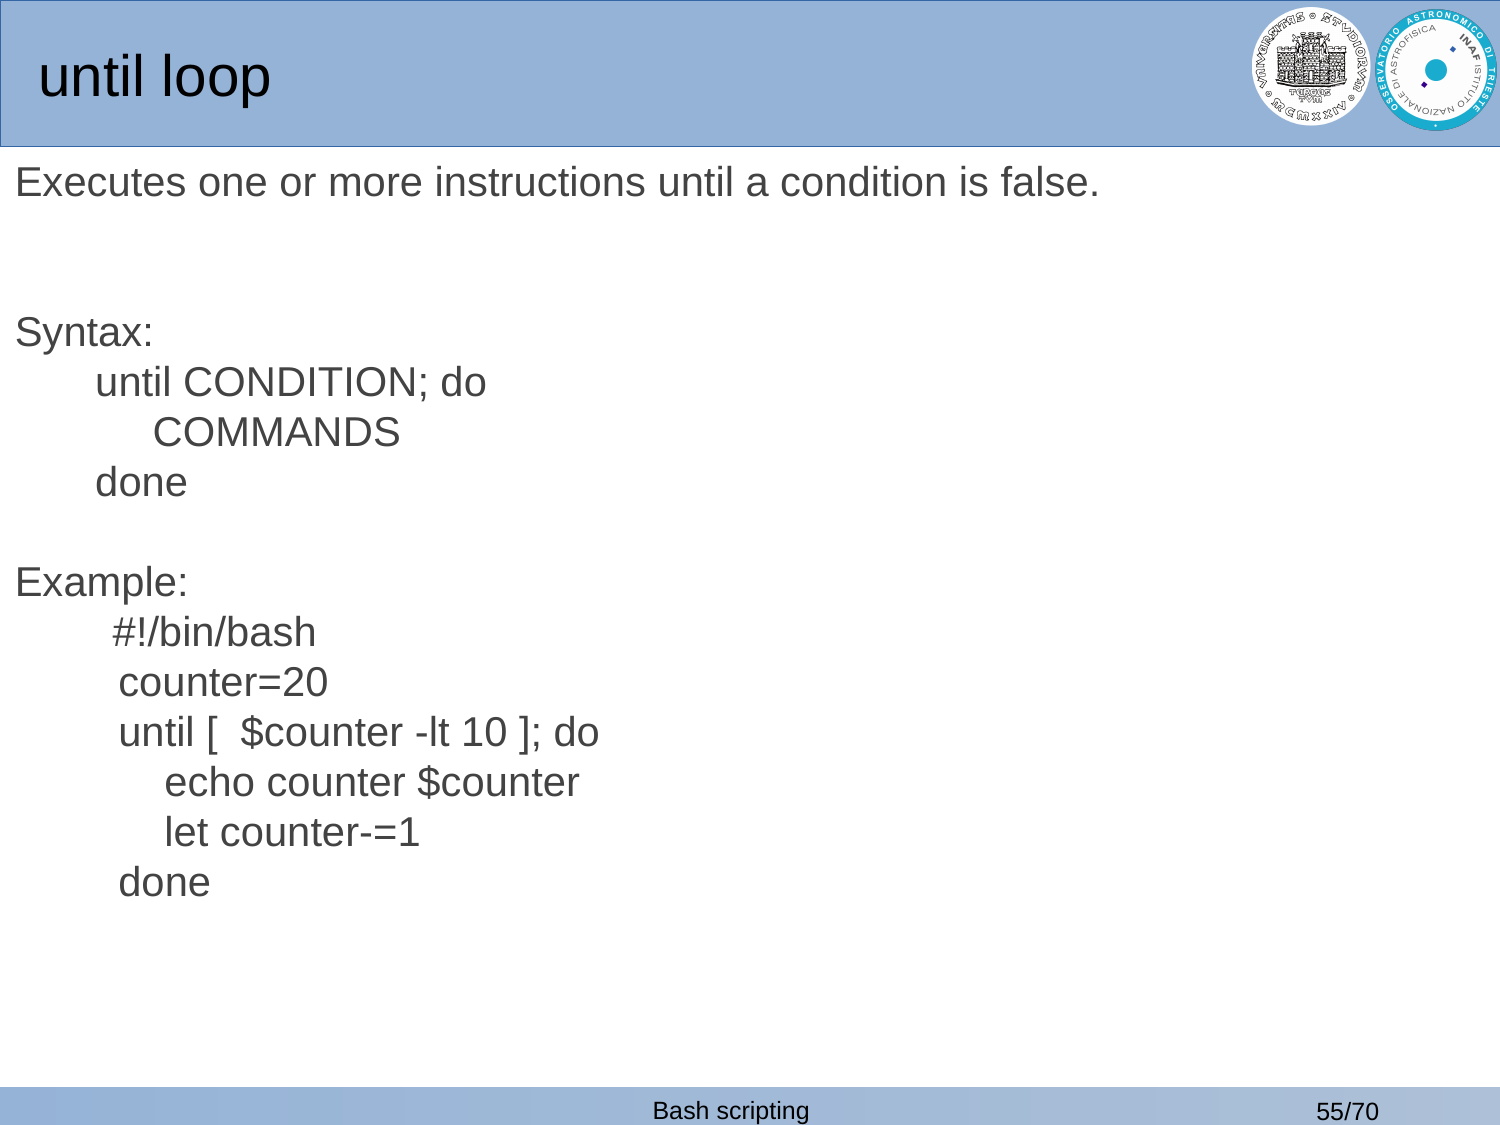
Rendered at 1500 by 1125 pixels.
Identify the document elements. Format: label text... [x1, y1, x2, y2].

picture [1252, 0, 1500, 146]
list Executes one or more instructions until a condition is false. Syntax: until CONDITION; do COMMANDS done Example: #!/bin/bash counter=20 until [ $counter -lt 10 ]; do echo counter $counter let counter-=1 done [0, 146, 1500, 1093]
text_box until loop [5, 5, 1238, 141]
